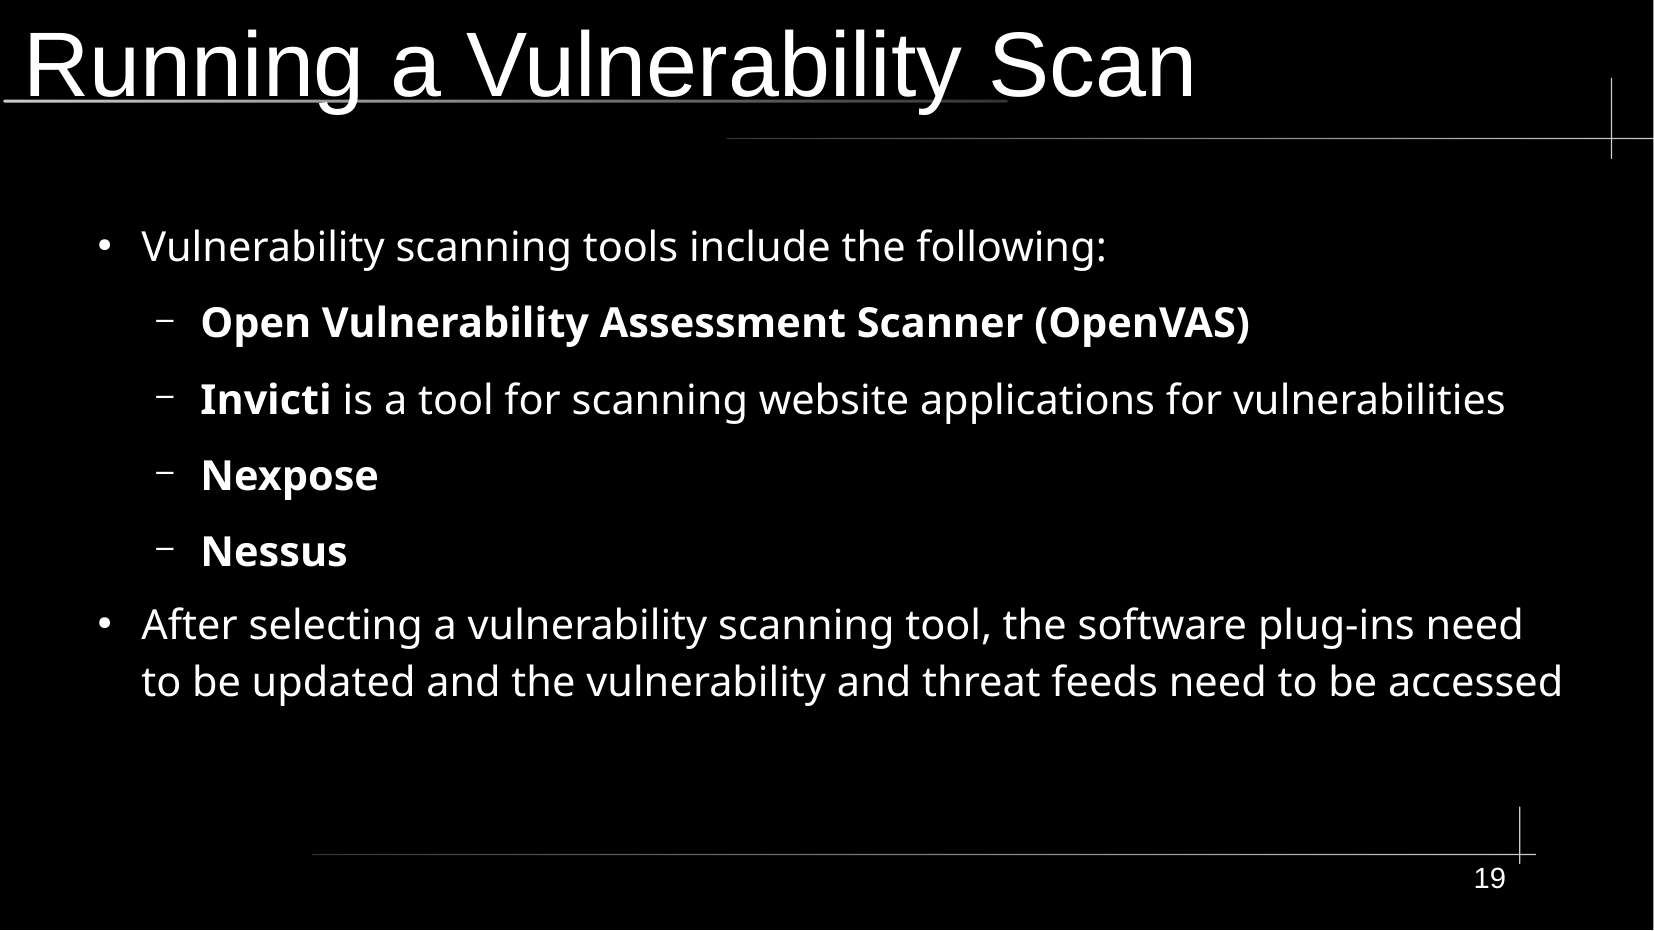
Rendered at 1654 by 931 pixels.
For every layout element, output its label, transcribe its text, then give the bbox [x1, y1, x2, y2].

list Vulnerability scanning tools include the following: Open Vulnerability Assessment Scanner (OpenVAS) Invicti is a tool for scanning website applications for vulnerabilities Nexpose Nessus After selecting a vulnerability scanning tool, the software plug-ins need to be updated and the vulnerability and threat feeds need to be accessed [82, 217, 1571, 758]
title Running a Vulnerability Scan [23, 11, 1589, 119]
